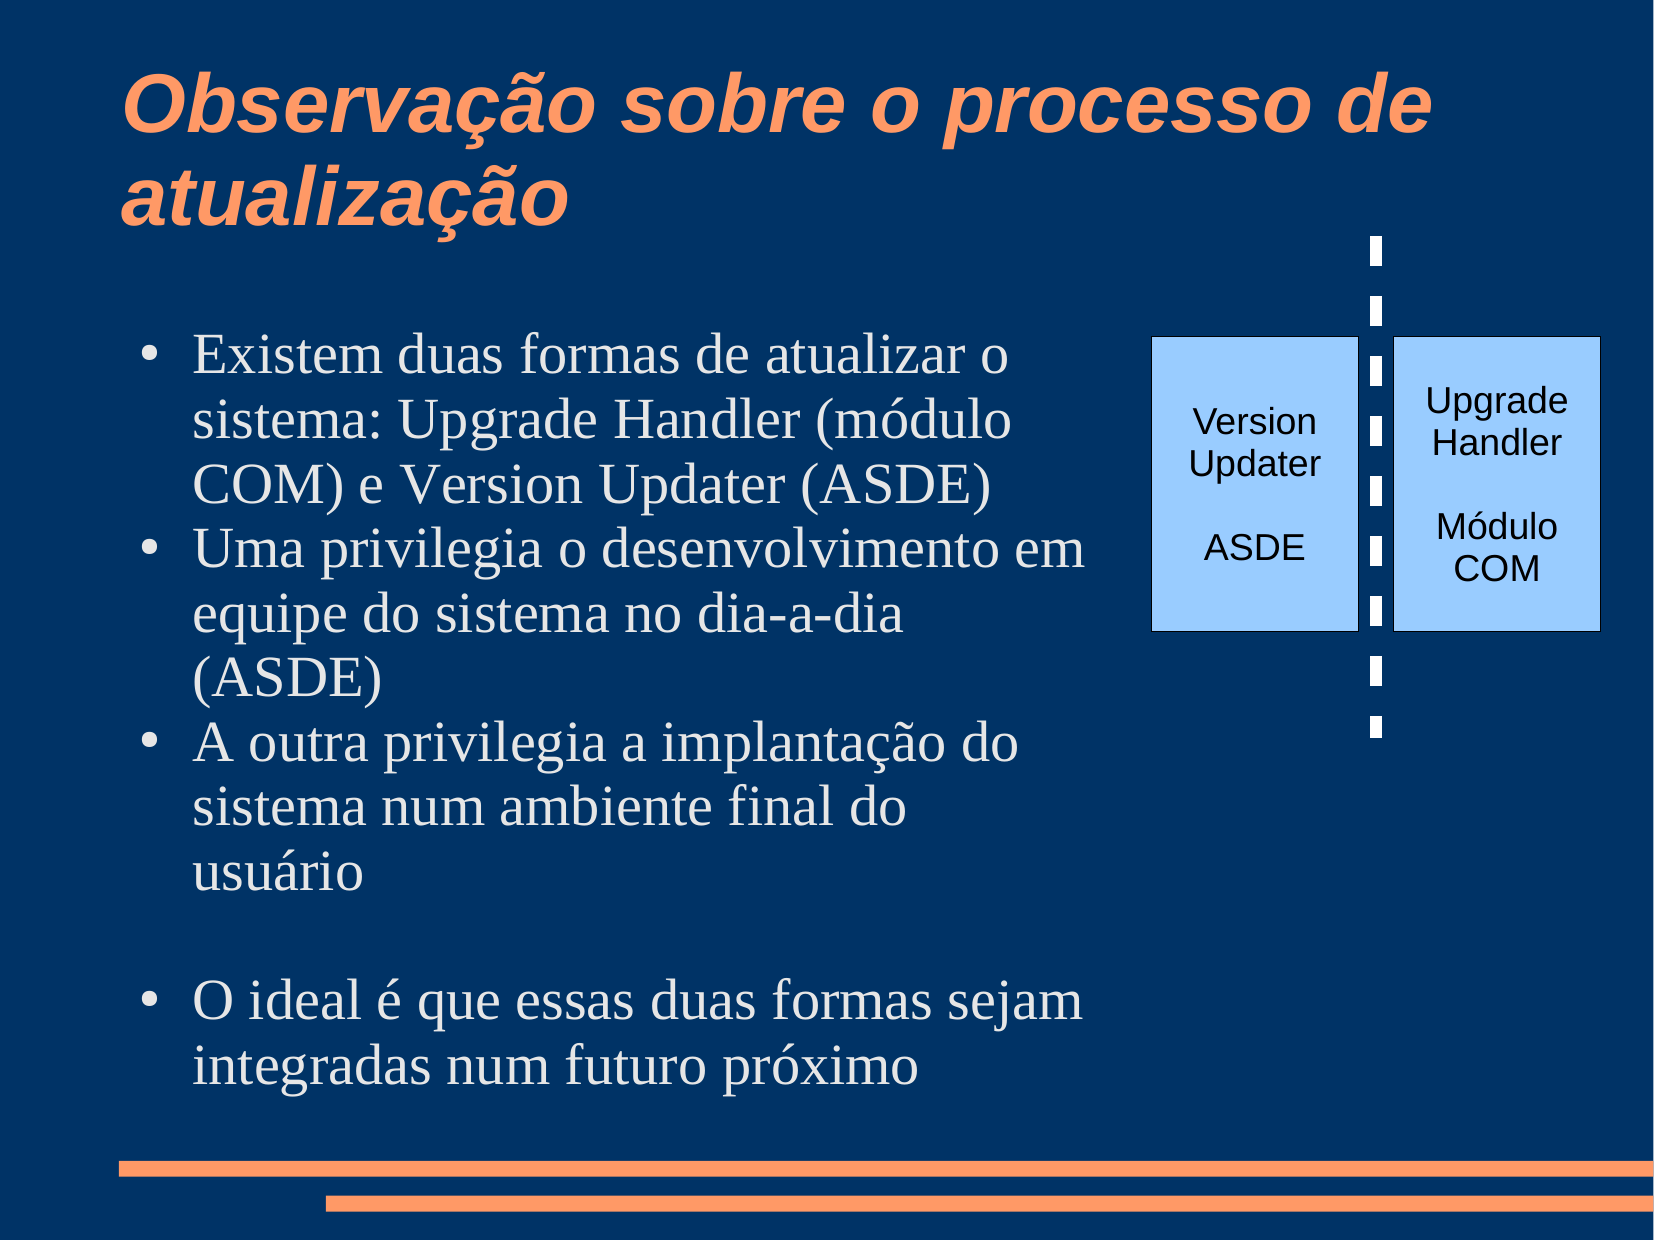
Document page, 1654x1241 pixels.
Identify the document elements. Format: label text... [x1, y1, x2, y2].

text_box Version Updater ASDE [1151, 336, 1359, 632]
title Observação sobre o processo de atualização [121, 53, 1534, 246]
list Existem duas formas de atualizar o sistema: Upgrade Handler (módulo COM) e Version Updater (ASDE) Uma privilegia o desenvolvimento em equipe do sistema no dia-a-dia (ASDE) A outra privilegia a implantação do sistema num ambiente final do usuário O ideal é que essas duas formas sejam integradas num futuro próximo [121, 322, 1093, 1118]
text_box Upgrade Handler Módulo COM [1393, 336, 1601, 632]
